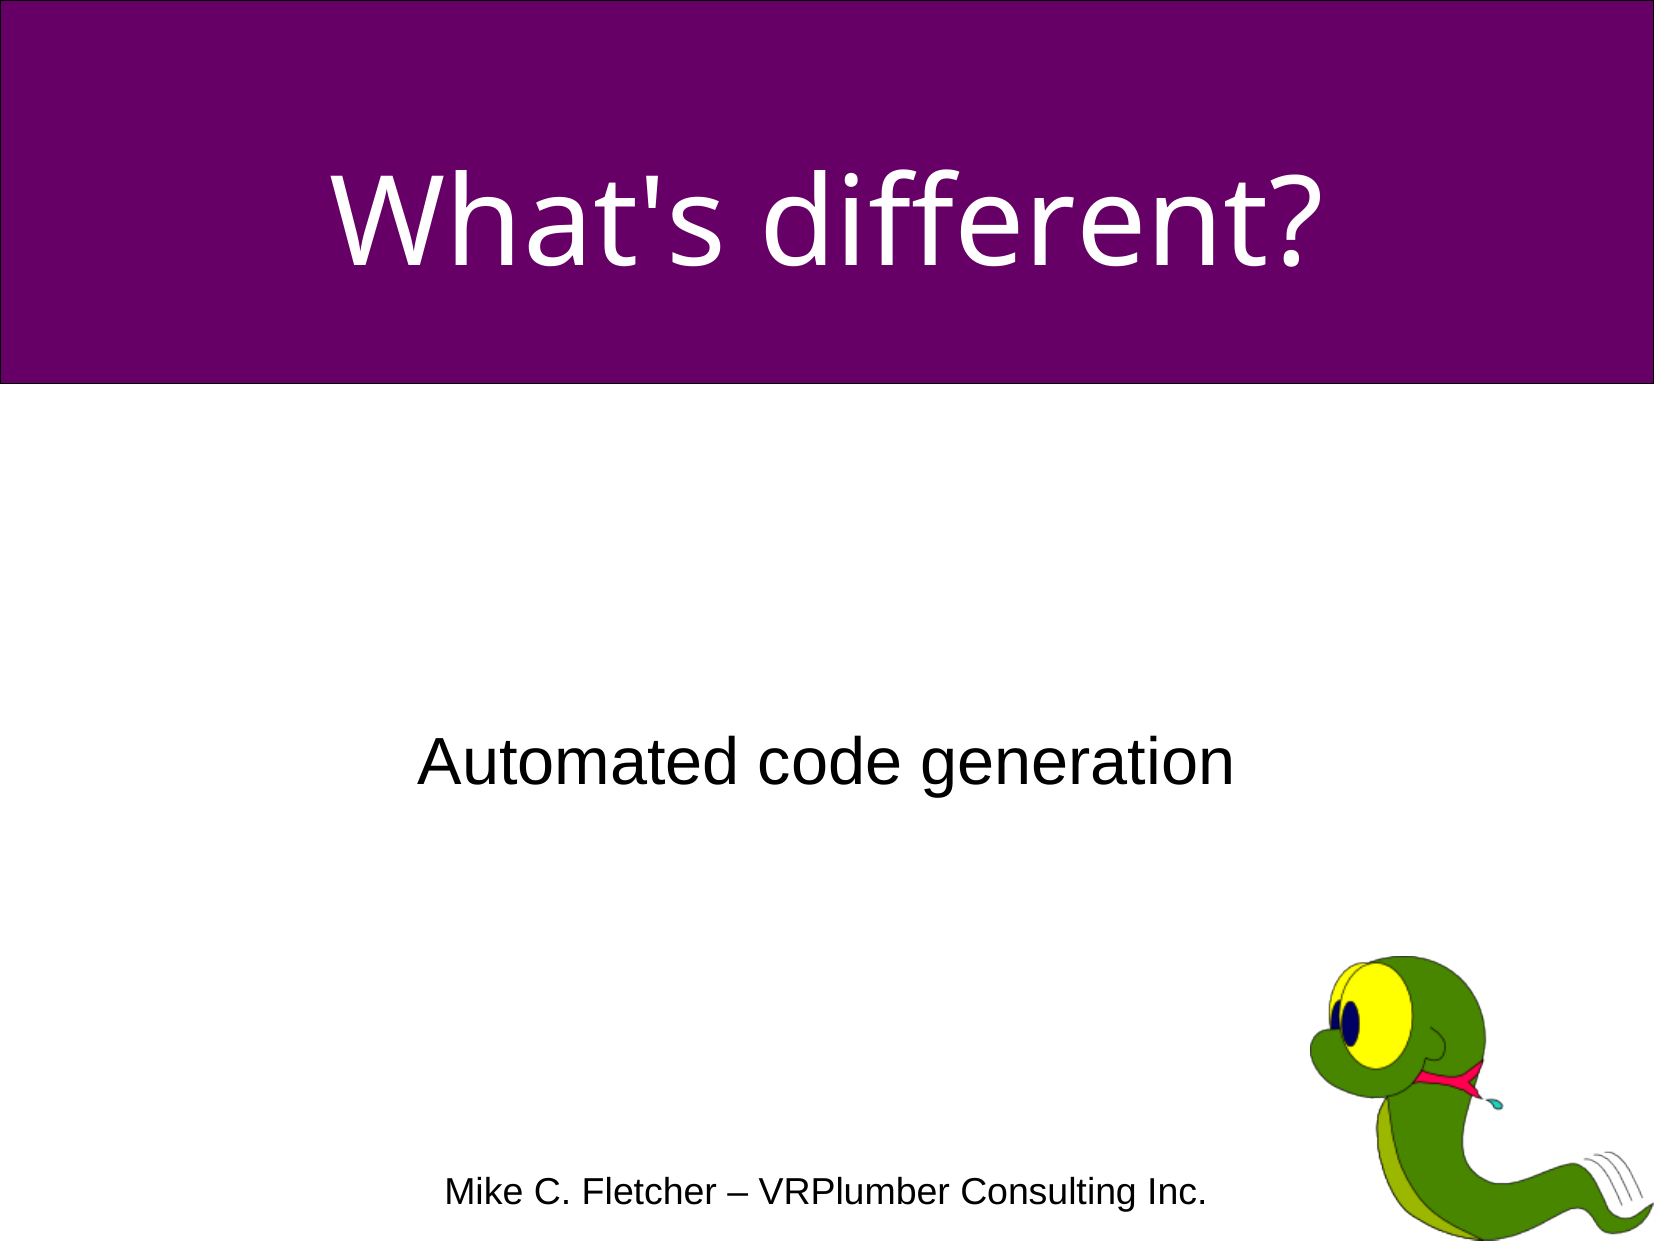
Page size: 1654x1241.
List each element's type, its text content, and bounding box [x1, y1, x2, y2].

subtitle Automated code generation [82, 420, 1571, 1102]
picture [1310, 956, 1654, 1241]
title What's different? [82, 56, 1571, 377]
